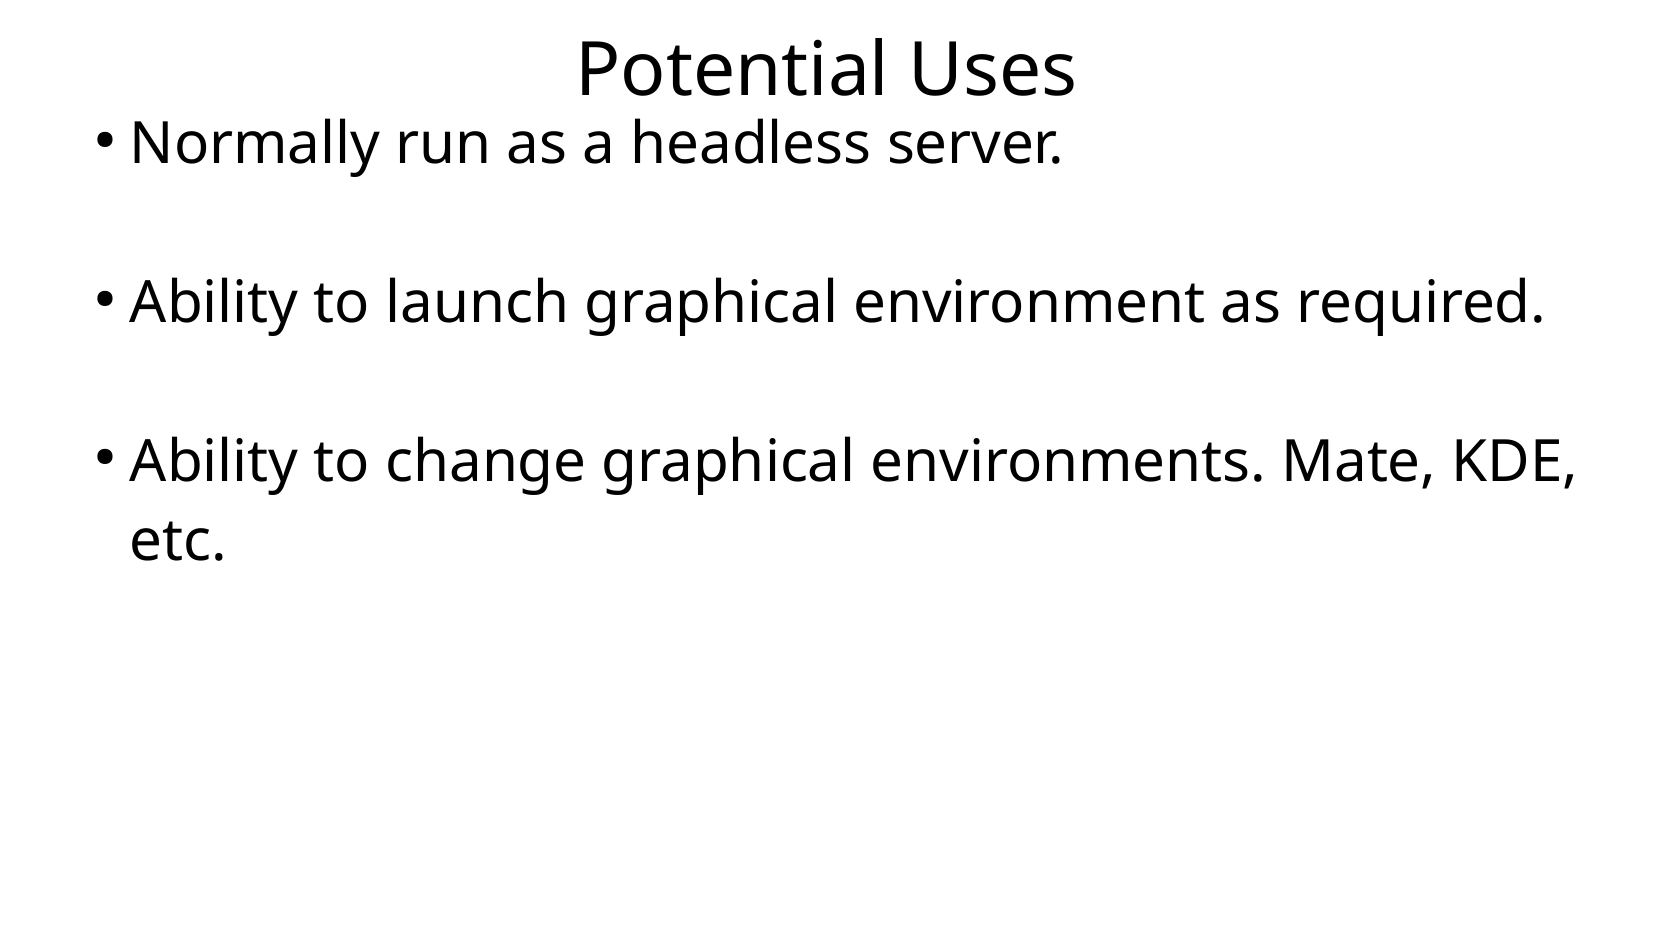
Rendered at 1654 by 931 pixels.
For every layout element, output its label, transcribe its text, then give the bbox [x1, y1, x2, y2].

title Potential Uses [82, 28, 1571, 104]
subtitle Normally run as a headless server. Ability to launch graphical environment as required. Ability to change graphical environments. Mate, KDE, etc. [94, 135, 1583, 544]
